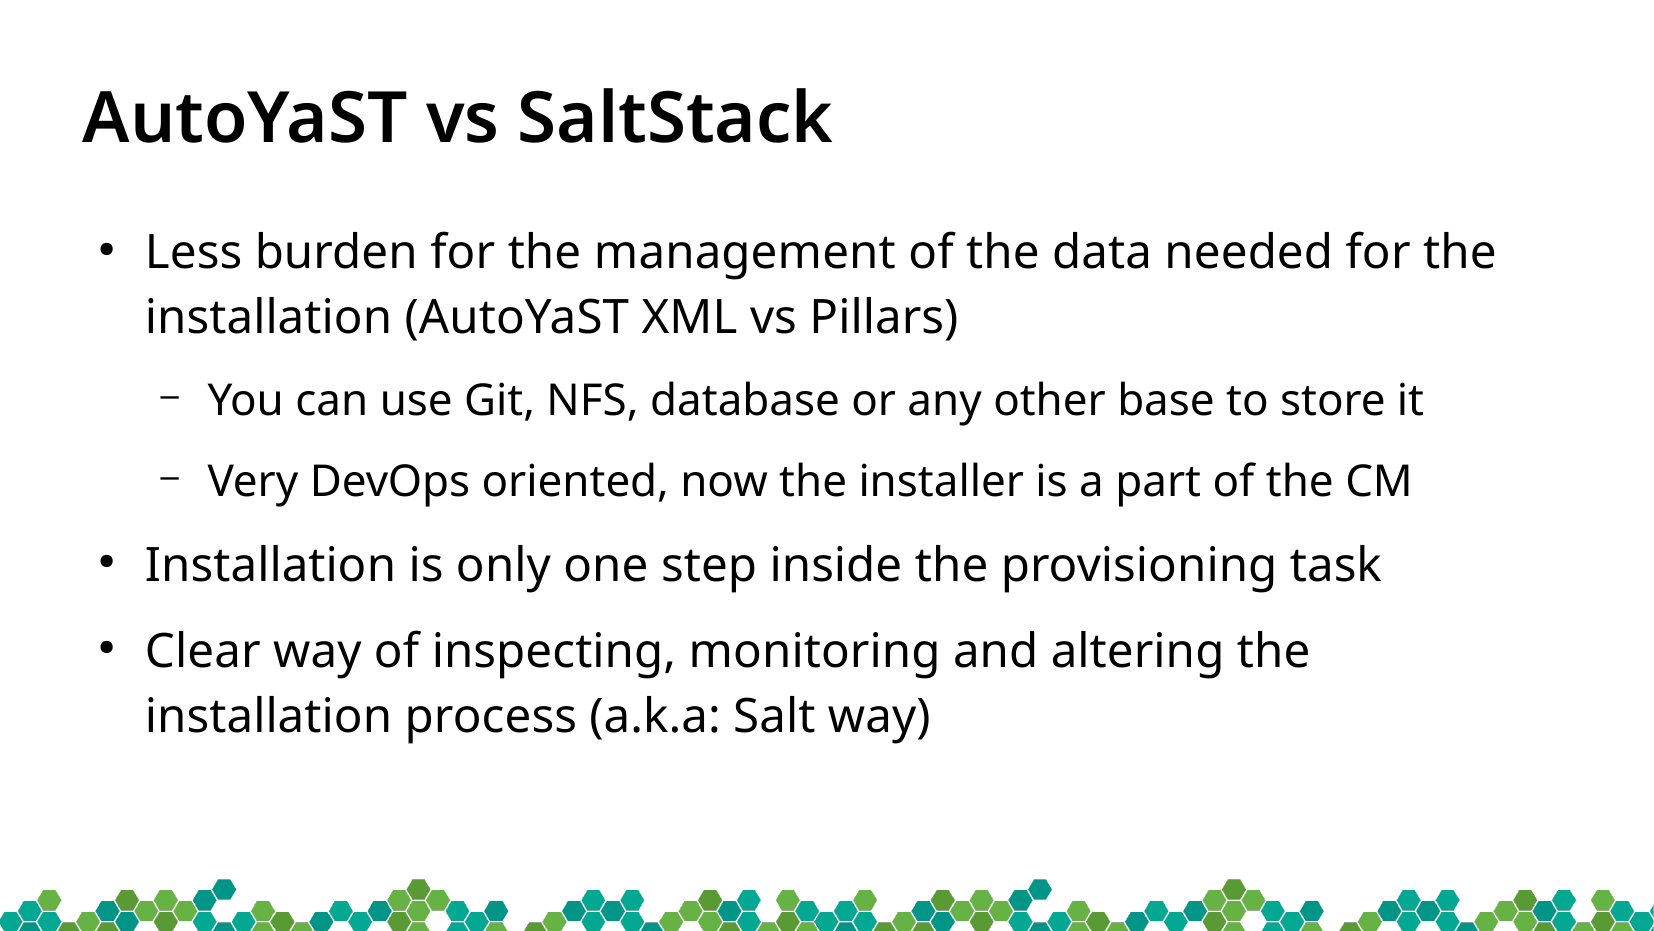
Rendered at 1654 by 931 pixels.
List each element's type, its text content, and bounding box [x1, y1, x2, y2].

title AutoYaST vs SaltStack [82, 37, 1571, 193]
picture [0, 871, 1654, 931]
list Less burden for the management of the data needed for the installation (AutoYaST XML vs Pillars) You can use Git, NFS, database or any other base to store it Very DevOps oriented, now the installer is a part of the CM Installation is only one step inside the provisioning task Clear way of inspecting, monitoring and altering the installation process (a.k.a: Salt way) [82, 217, 1571, 758]
